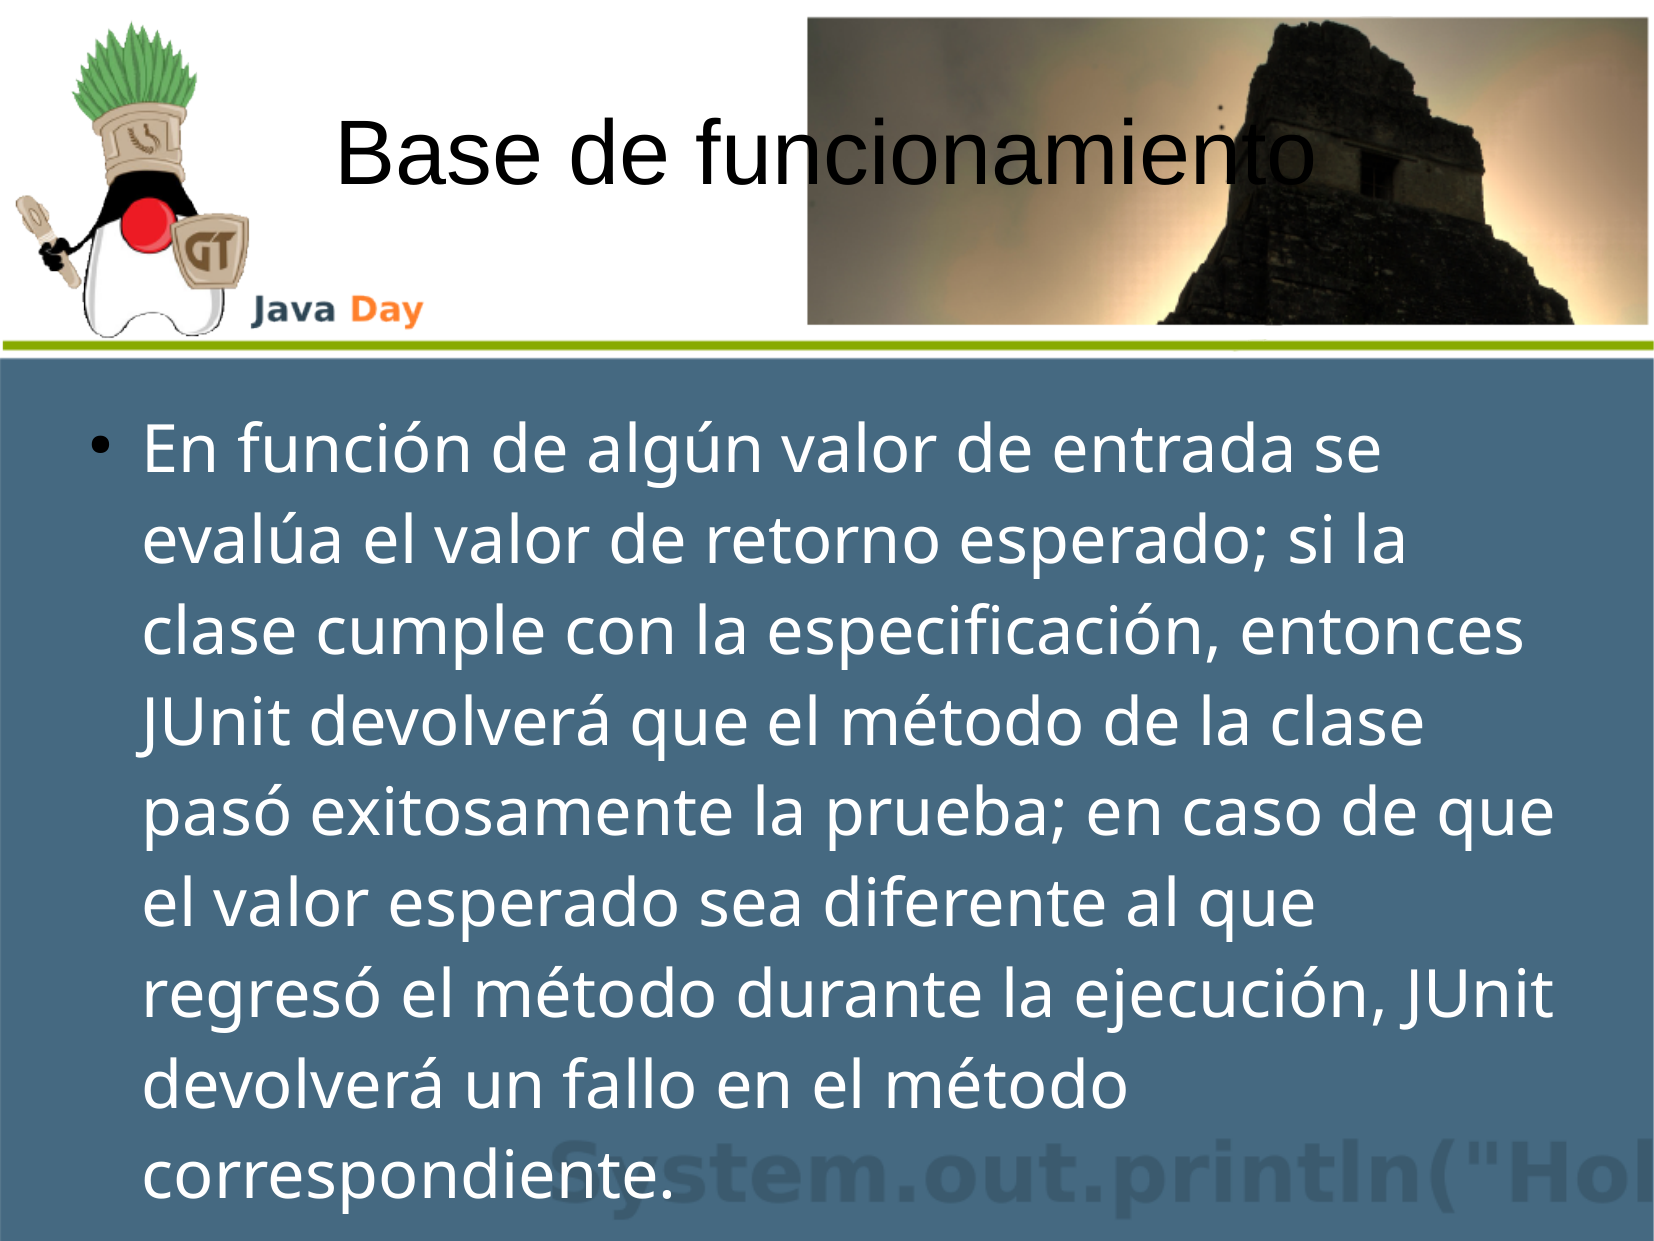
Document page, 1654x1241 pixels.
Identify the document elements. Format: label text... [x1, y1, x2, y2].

list En función de algún valor de entrada se evalúa el valor de retorno esperado; si la clase cumple con la especificación, entonces JUnit devolverá que el método de la clase pasó exitosamente la prueba; en caso de que el valor esperado sea diferente al que regresó el método durante la ejecución, JUnit devolverá un fallo en el método correspondiente. [70, 401, 1560, 1221]
picture [0, 0, 1654, 1241]
title Base de funcionamiento [82, 49, 1571, 257]
